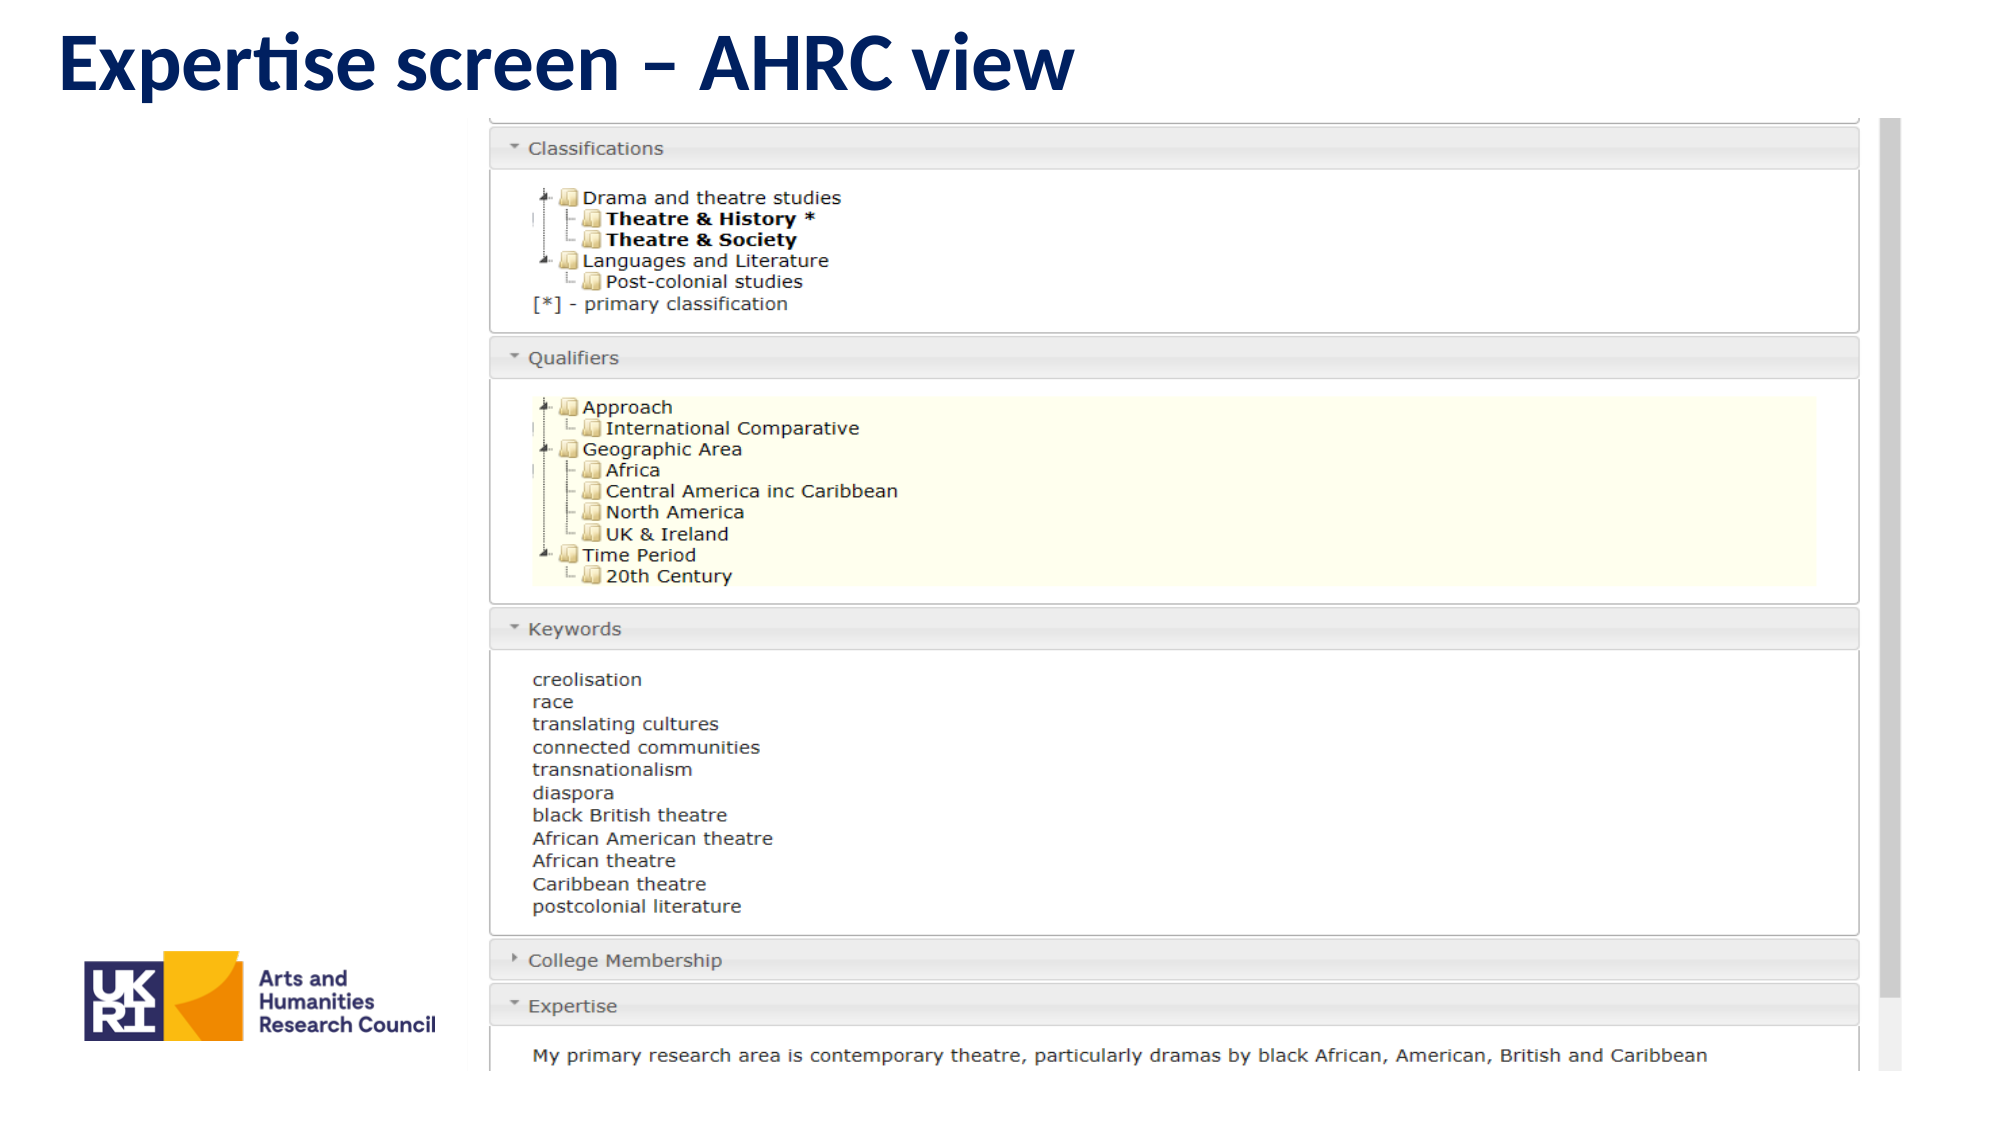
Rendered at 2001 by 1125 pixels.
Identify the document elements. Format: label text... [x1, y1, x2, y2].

text_box Expertise screen – AHRC view [43, 0, 1961, 117]
picture [467, 118, 1903, 1071]
